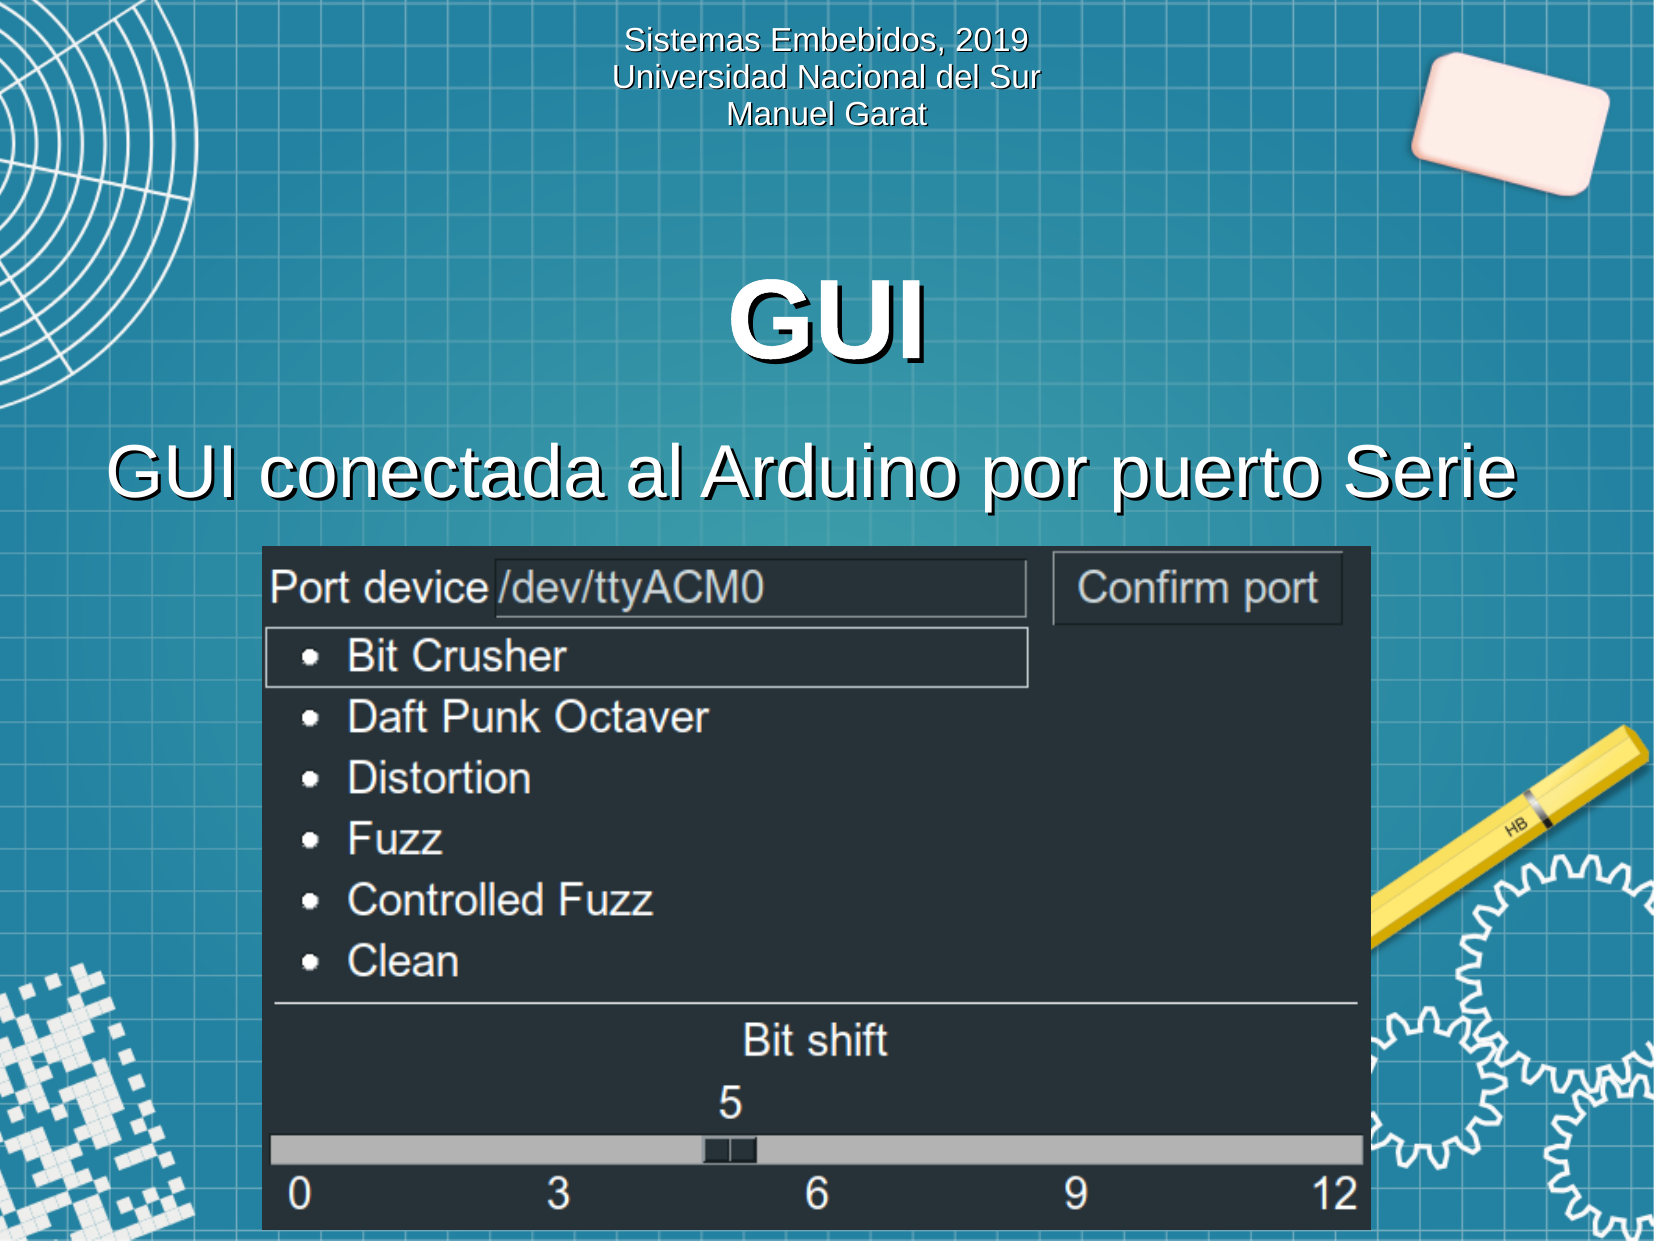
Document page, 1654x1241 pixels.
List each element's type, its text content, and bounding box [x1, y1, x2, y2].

text_box Sistemas Embebidos, 2019 Universidad Nacional del Sur Manuel Garat [600, 15, 1053, 139]
picture [0, 0, 1654, 1241]
title GUI [82, 177, 1571, 461]
title GUI conectada al Arduino por puerto Serie [105, 386, 1654, 556]
